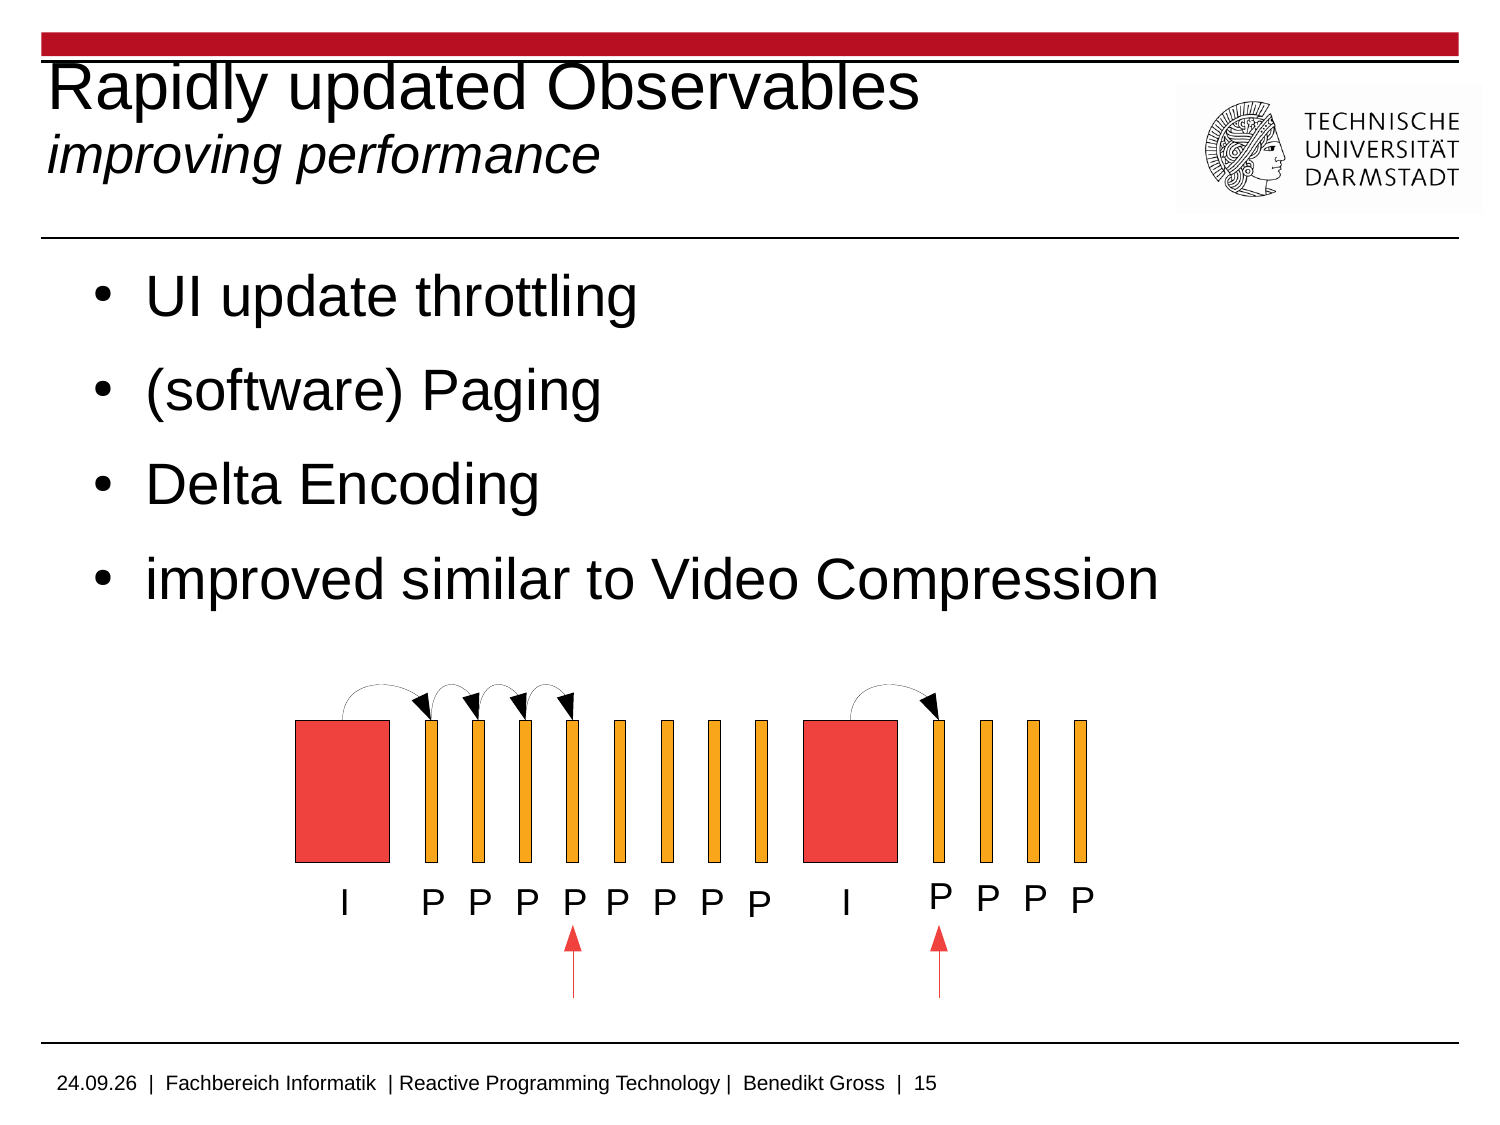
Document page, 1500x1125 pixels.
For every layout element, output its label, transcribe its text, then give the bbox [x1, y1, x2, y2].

text_box [566, 720, 579, 863]
text_box [295, 720, 390, 863]
text_box [1074, 720, 1087, 863]
text_box P [961, 870, 1008, 928]
text_box P [406, 874, 453, 931]
text_box P [590, 874, 637, 931]
text_box [472, 720, 485, 863]
text_box [933, 720, 945, 863]
text_box [519, 720, 532, 863]
text_box [755, 720, 768, 863]
text_box [425, 720, 438, 863]
text_box I [324, 874, 361, 934]
text_box I [826, 874, 863, 934]
text_box [661, 720, 674, 863]
text_box [980, 720, 993, 863]
list UI update throttling (software) Paging Delta Encoding improved similar to Video Compression [75, 263, 1425, 916]
text_box P [913, 868, 969, 925]
text_box [708, 720, 721, 863]
text_box P [685, 874, 740, 931]
text_box P [547, 874, 590, 931]
text_box P [1055, 872, 1111, 930]
text_box P [453, 874, 500, 931]
text_box P [637, 874, 685, 931]
text_box P [732, 876, 787, 934]
text_box [1027, 720, 1040, 863]
title Rapidly updated Observables improving performance [47, 69, 1137, 220]
text_box P [1008, 870, 1063, 928]
text_box P [500, 874, 547, 931]
text_box [803, 720, 898, 863]
text_box [614, 720, 626, 863]
